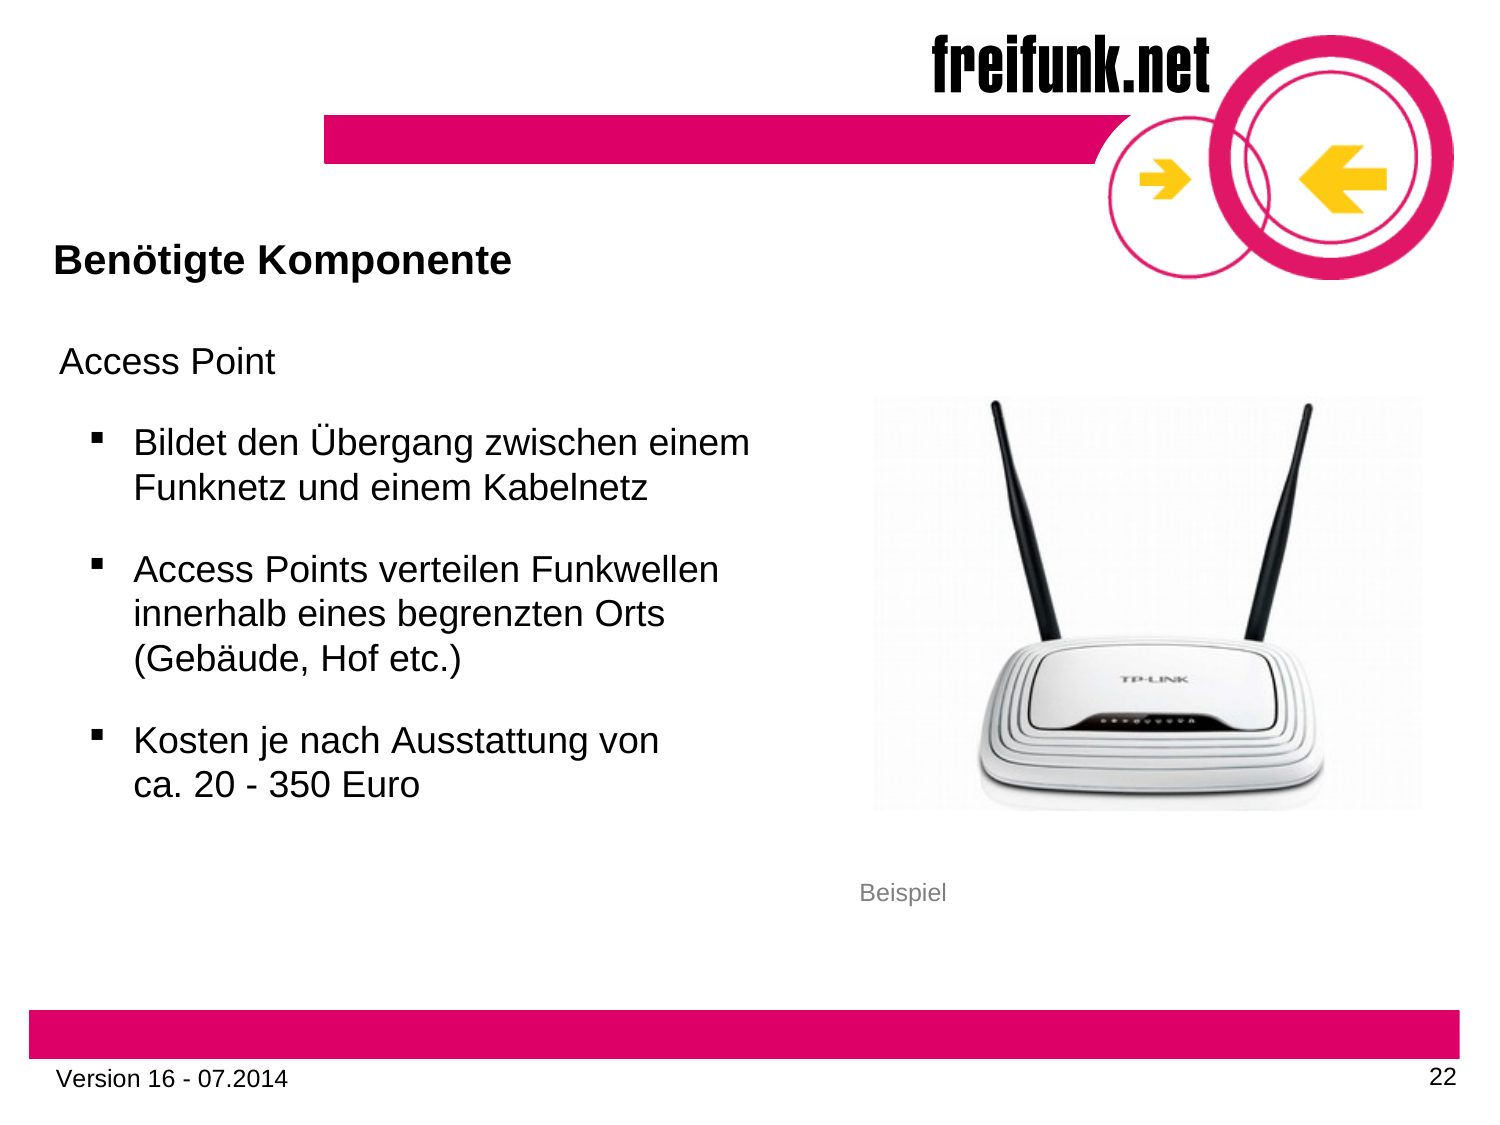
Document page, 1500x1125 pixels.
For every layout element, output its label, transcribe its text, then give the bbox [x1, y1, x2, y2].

text_box Benötigte Komponente [53, 233, 1046, 313]
picture [932, 34, 1454, 280]
text_box Beispiel [844, 869, 1058, 988]
picture [873, 396, 1423, 811]
text_box Access Point Bildet den Übergang zwischen einem Funknetz und einem Kabelnetz Access Points verteilen Funkwellen innerhalb eines begrenzten Orts (Gebäude, Hof etc.) Kosten je nach Ausstattung von ca. 20 - 350 Euro [59, 337, 793, 976]
